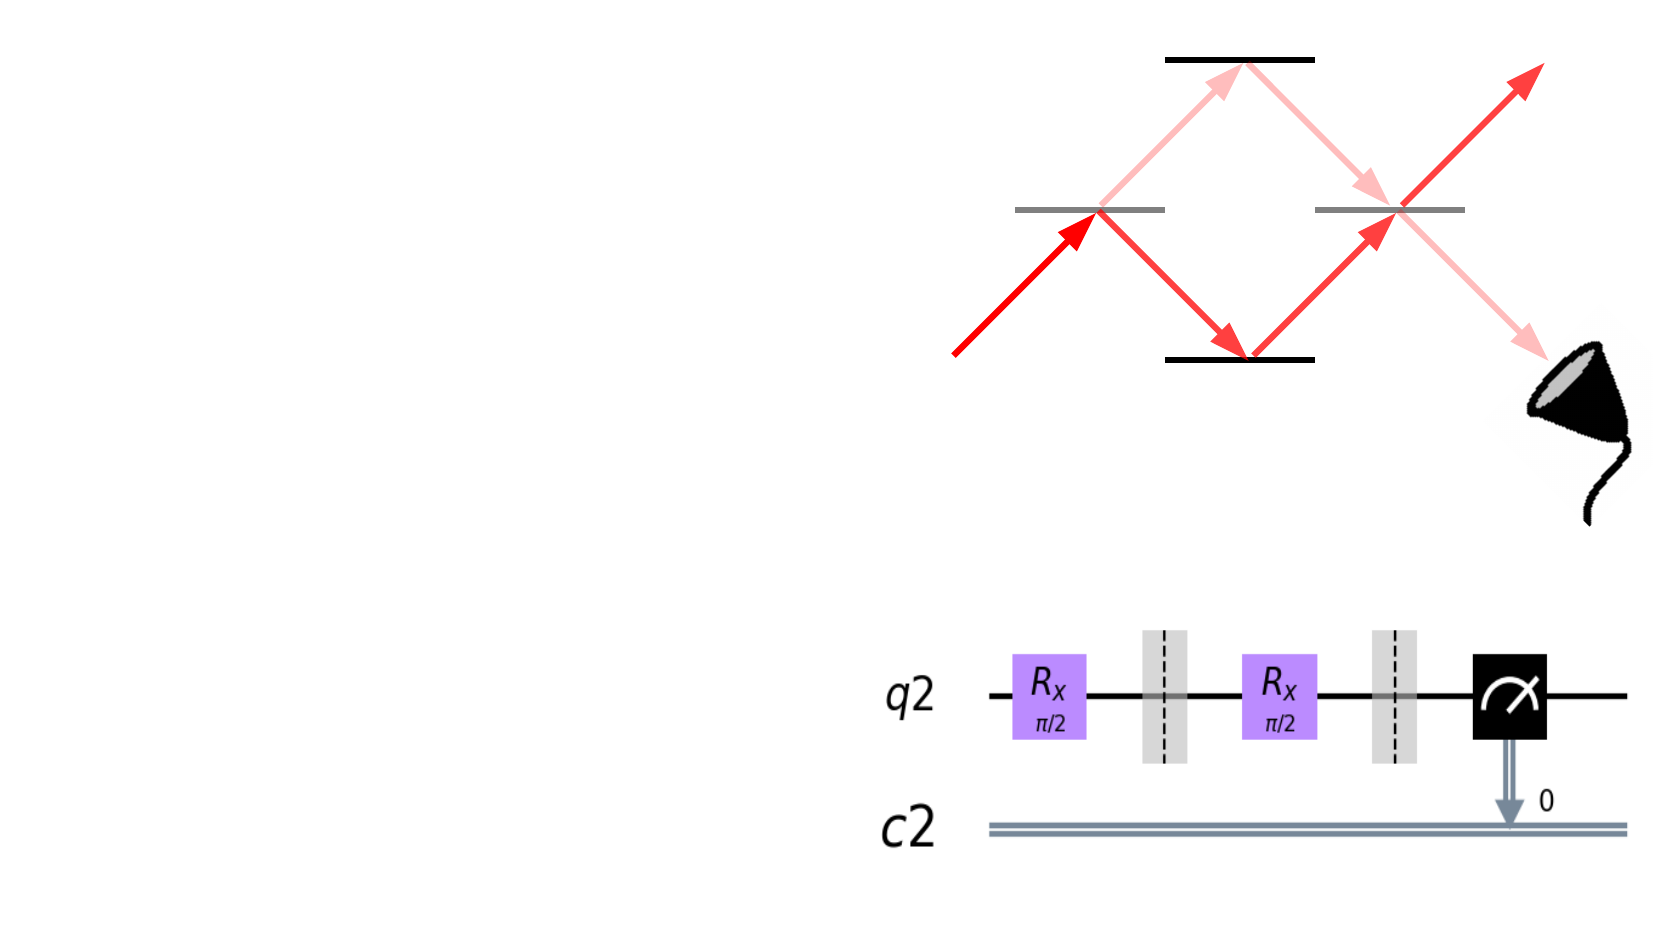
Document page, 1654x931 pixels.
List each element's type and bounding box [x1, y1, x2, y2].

picture [1483, 303, 1654, 527]
picture [806, 570, 1654, 931]
